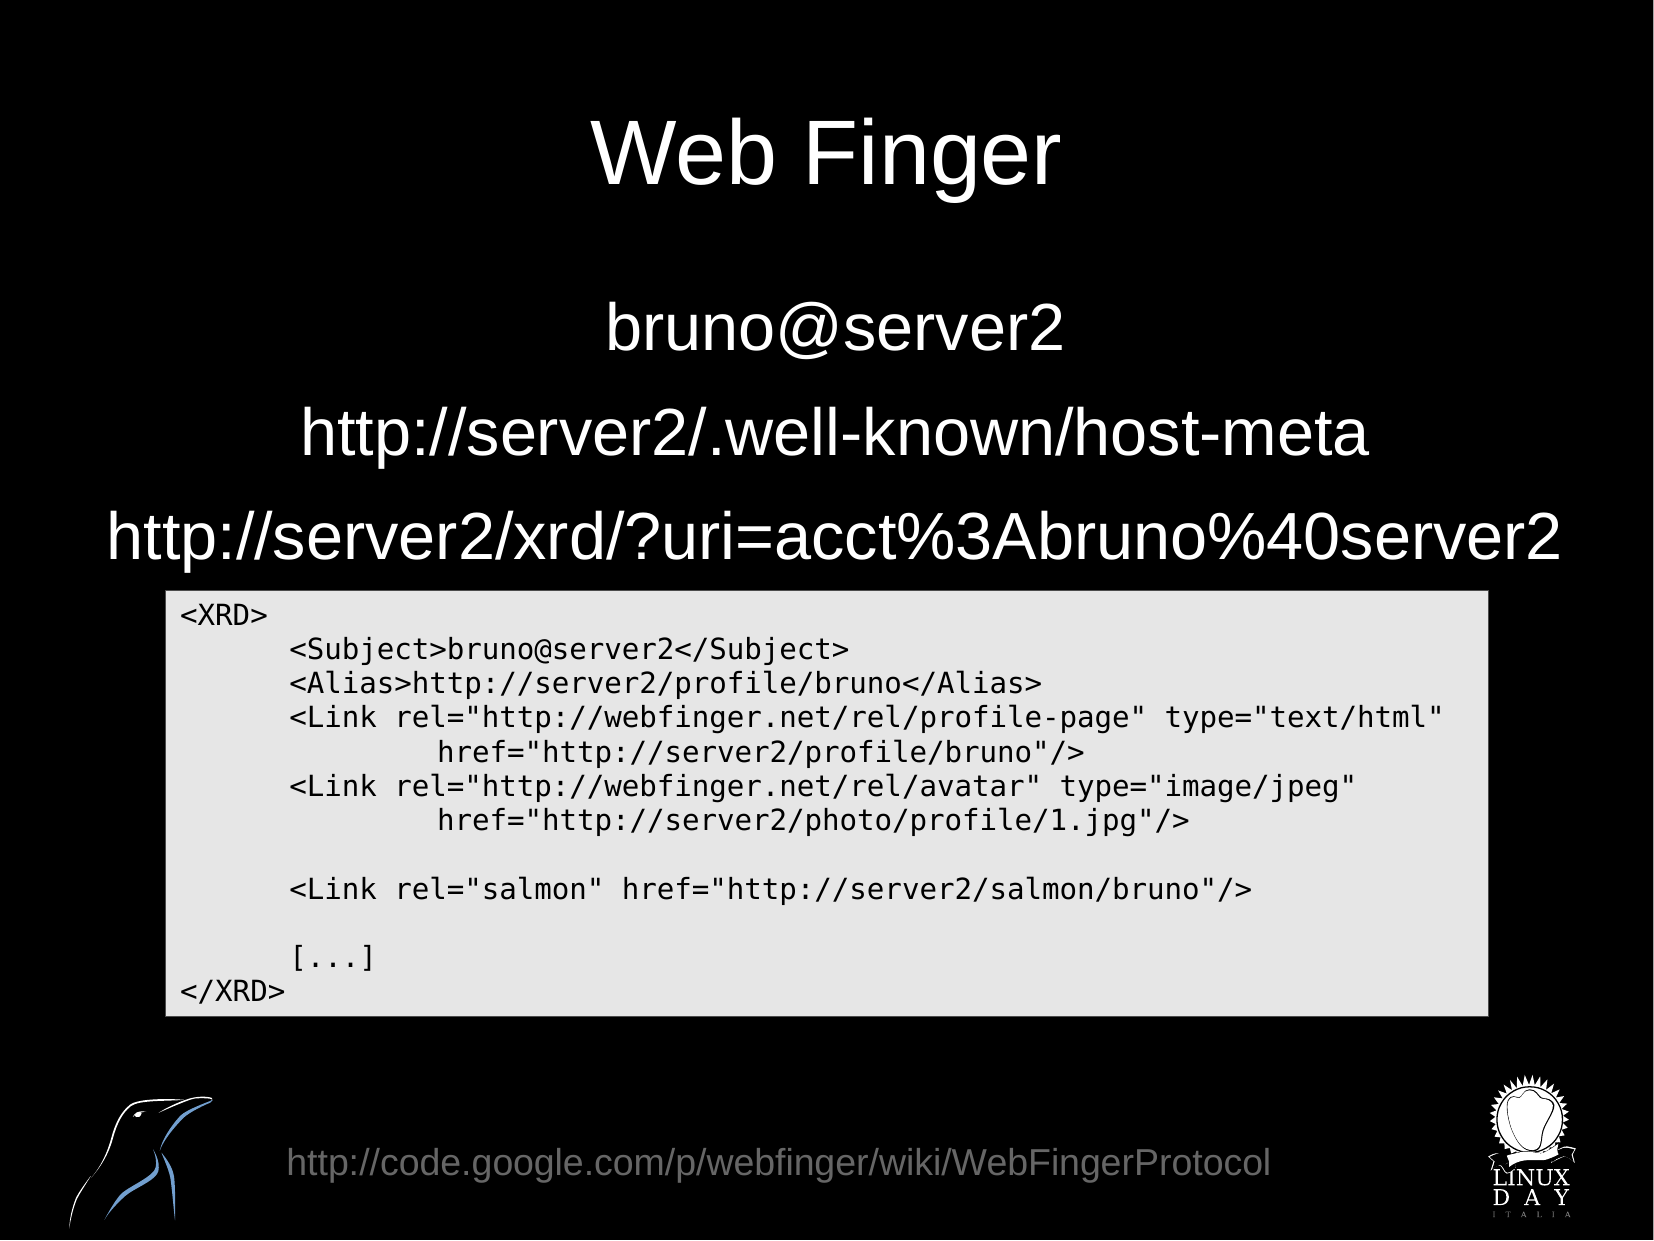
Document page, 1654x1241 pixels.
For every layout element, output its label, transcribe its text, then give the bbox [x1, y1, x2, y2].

text_box <XRD> <Subject>bruno@server2</Subject> <Alias>http://server2/profile/bruno</Alias> <Link rel="http://webfinger.net/rel/profile-page" type="text/html" href="http://server2/profile/bruno"/> <Link rel="http://webfinger.net/rel/avatar" type="image/jpeg" href="http://server2/photo/profile/1.jpg"/> <Link rel="salmon" href="http://server2/salmon/bruno"/> [...] </XRD> [165, 590, 1489, 1017]
text_box http://code.google.com/p/webfinger/wiki/WebFingerProtocol [271, 1133, 1441, 1191]
title Web Finger [82, 56, 1571, 250]
list bruno@server2 http://server2/.well-known/host-meta http://server2/xrd/?uri=acct%3Abruno%40server2 [82, 290, 1571, 1109]
